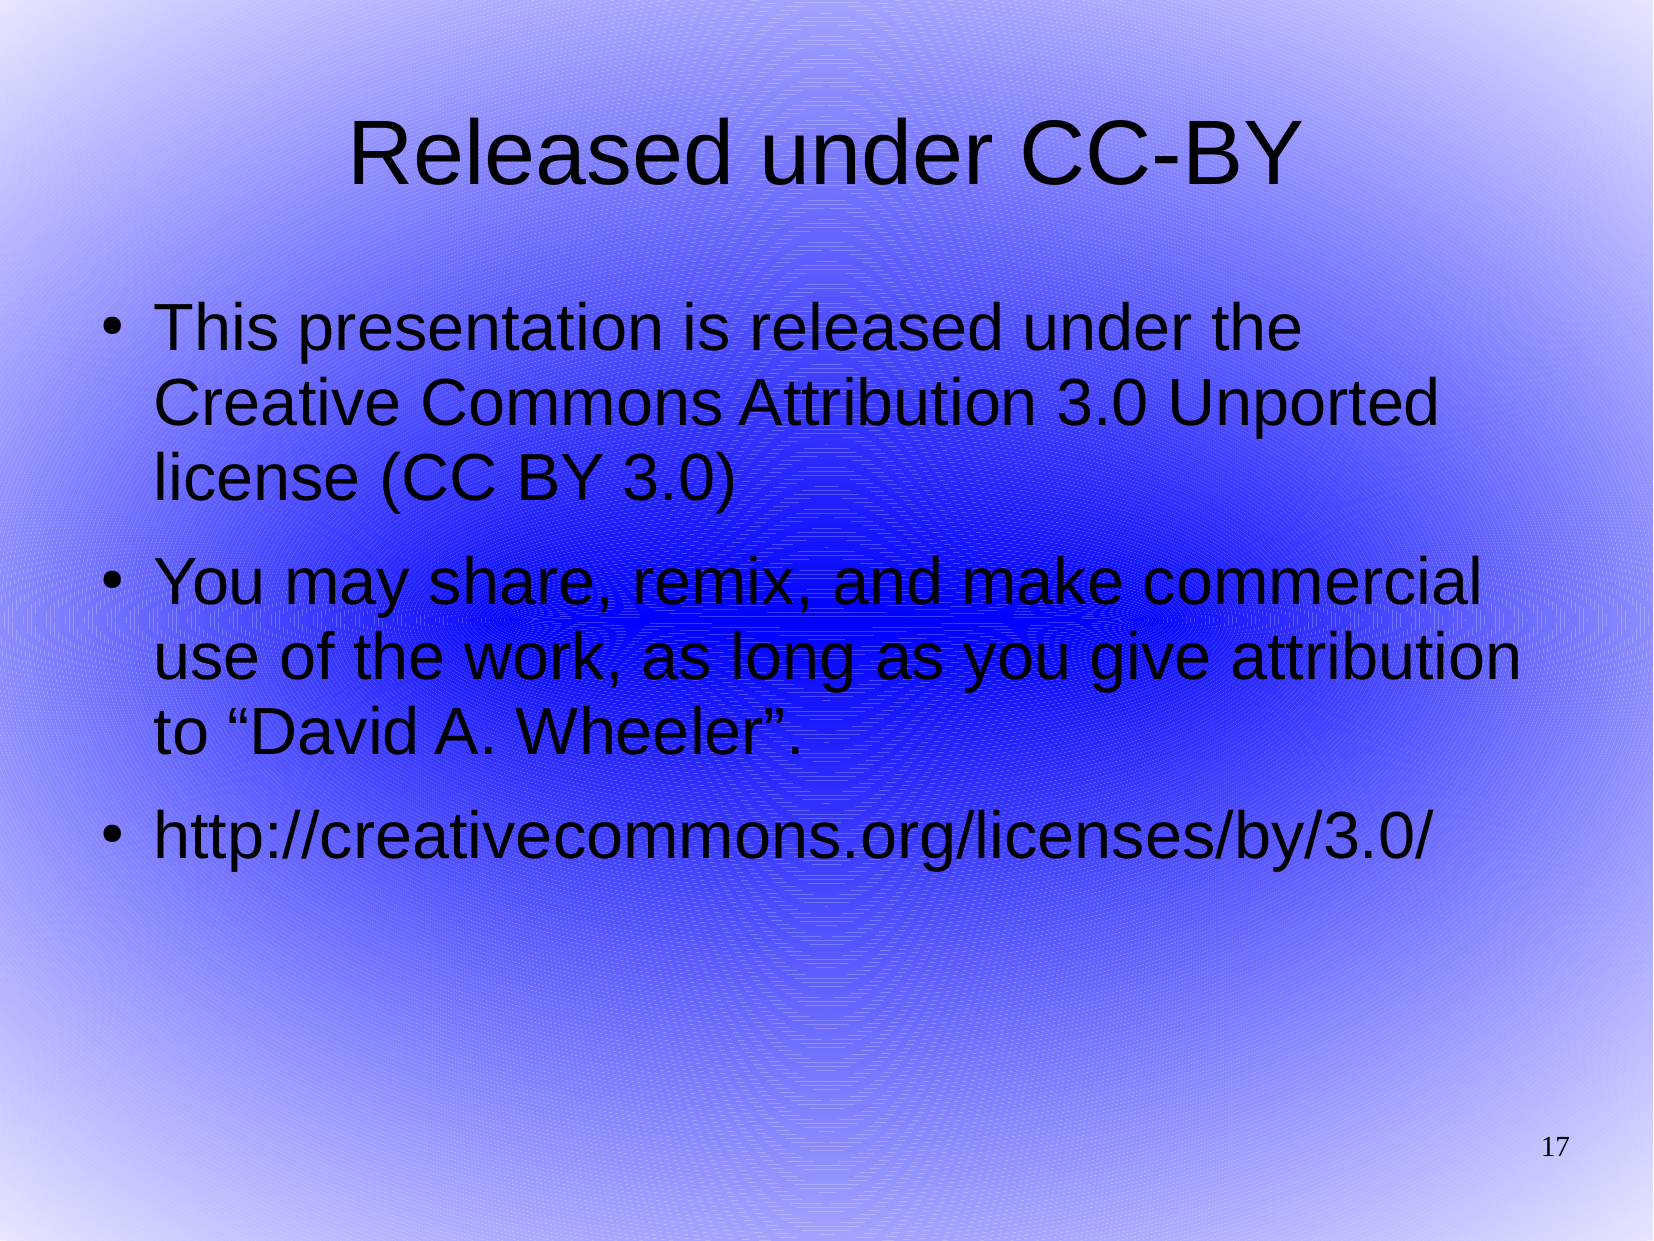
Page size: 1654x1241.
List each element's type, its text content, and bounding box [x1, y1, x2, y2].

list This presentation is released under the Creative Commons Attribution 3.0 Unported license (CC BY 3.0) You may share, remix, and make commercial use of the work, as long as you give attribution to “David A. Wheeler”. http://creativecommons.org/licenses/by/3.0/ [82, 290, 1538, 1010]
title Released under CC-BY [82, 49, 1571, 257]
